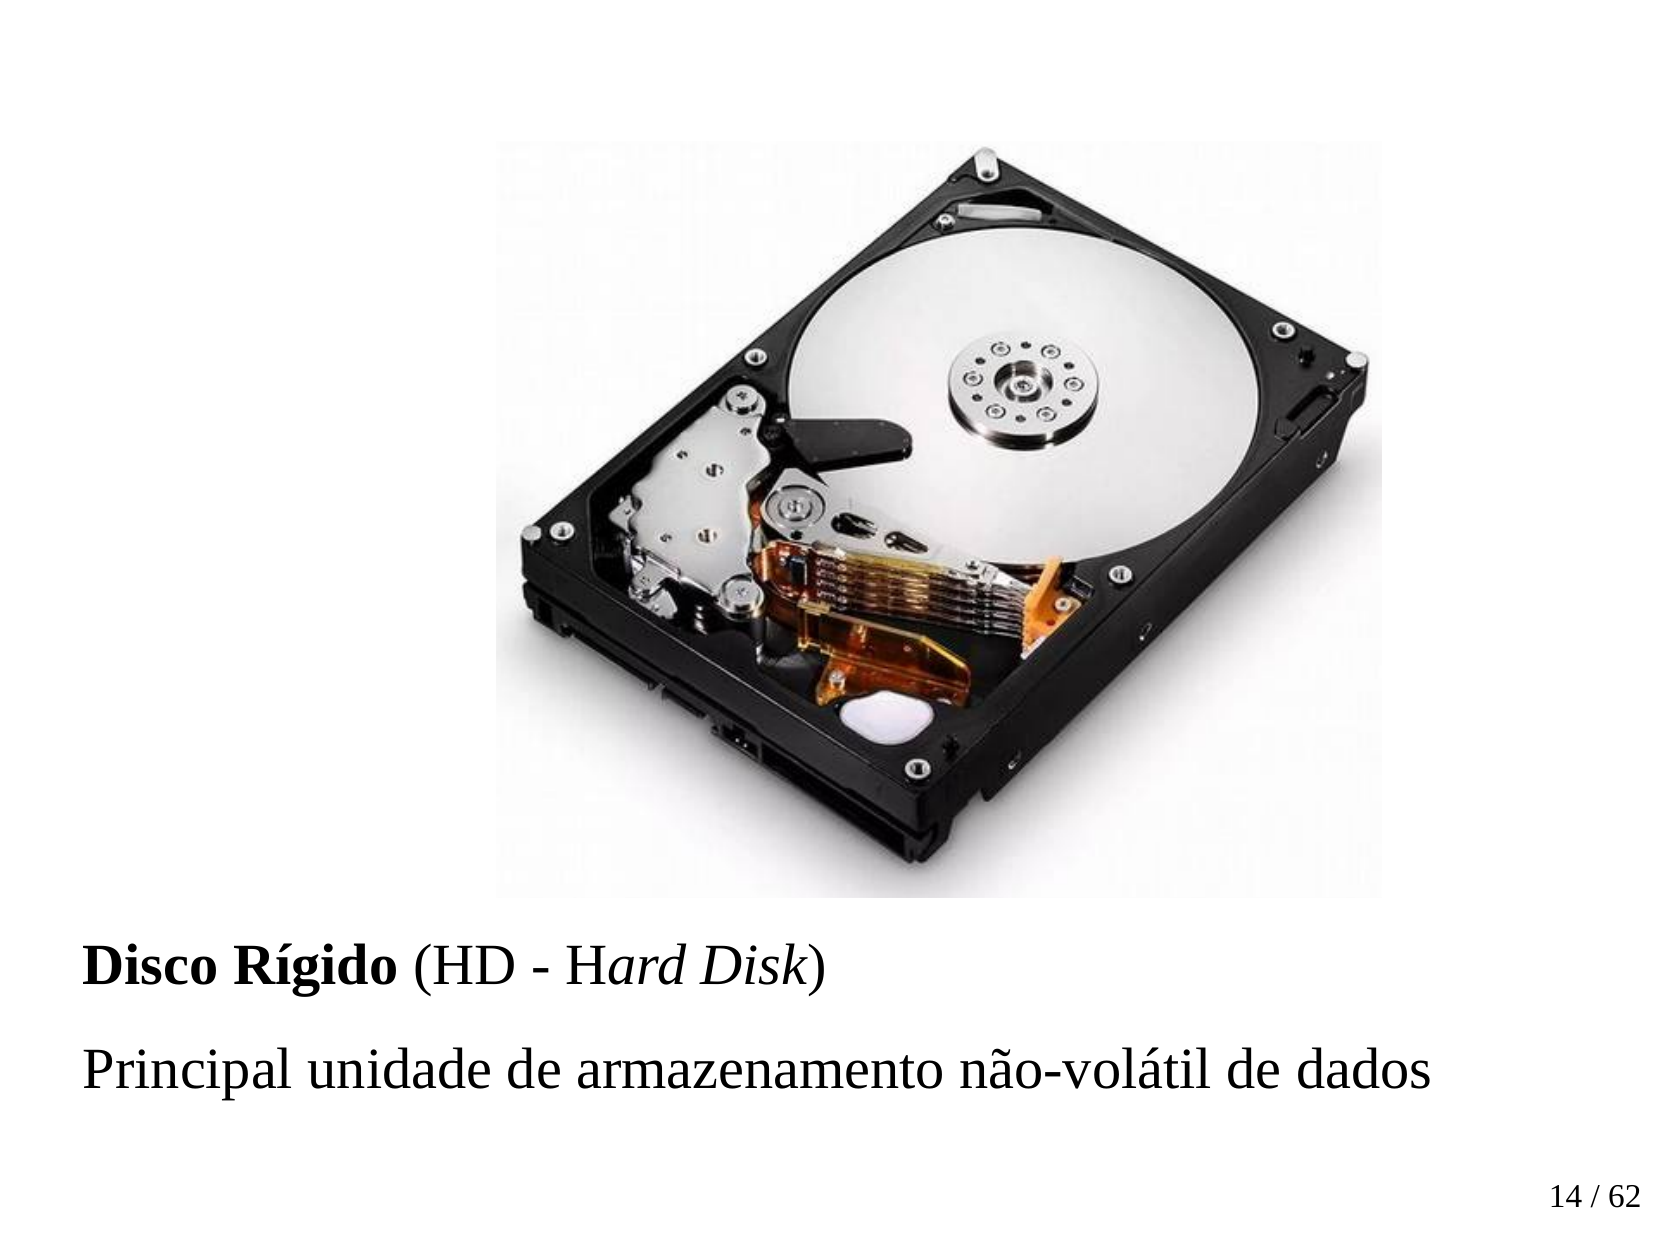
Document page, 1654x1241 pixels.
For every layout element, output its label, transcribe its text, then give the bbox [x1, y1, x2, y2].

list Disco Rígido (HD - Hard Disk) Principal unidade de armazenamento não-volátil de dados [82, 933, 1571, 1111]
picture [496, 141, 1382, 898]
